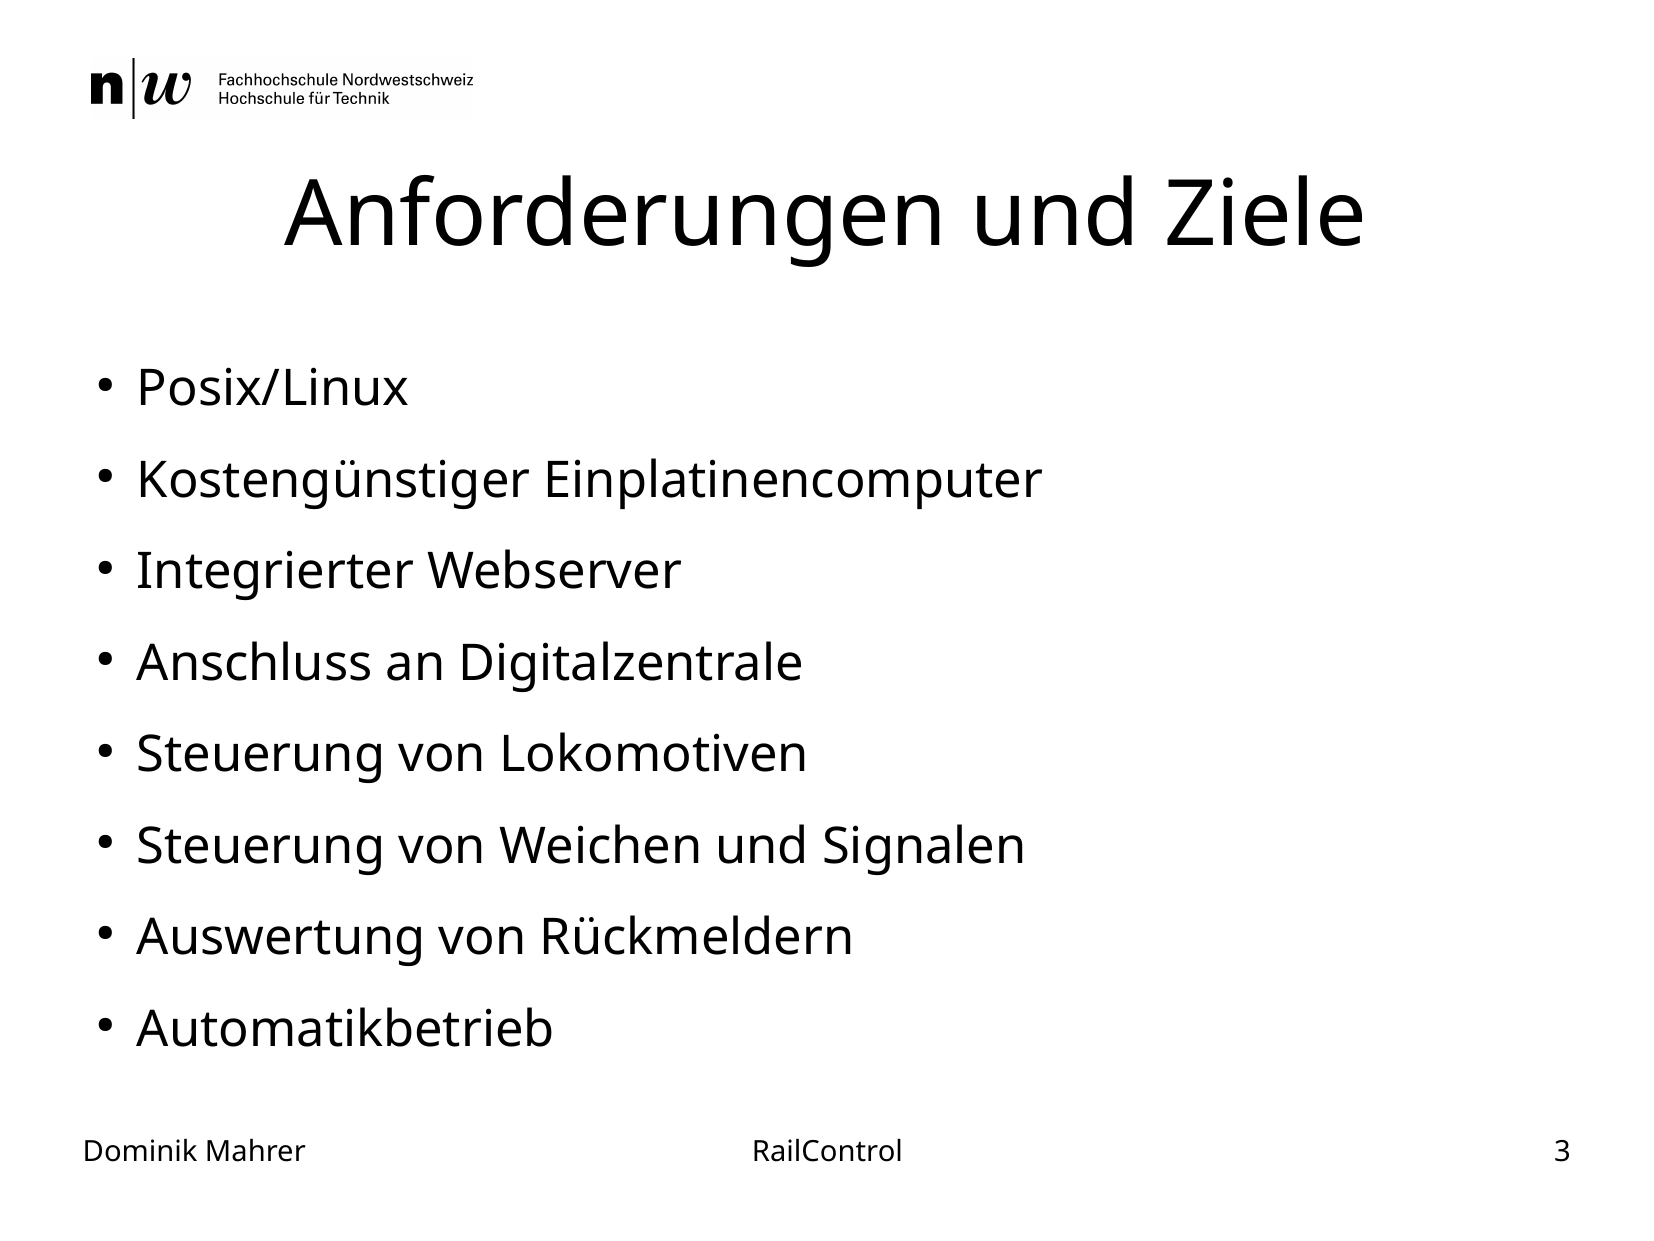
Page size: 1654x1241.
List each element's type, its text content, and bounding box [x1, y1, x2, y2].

picture [91, 58, 473, 119]
list Posix/Linux Kostengünstiger Einplatinencomputer Integrierter Webserver Anschluss an Digitalzentrale Steuerung von Lokomotiven Steuerung von Weichen und Signalen Auswertung von Rückmeldern Automatikbetrieb [82, 351, 1571, 1063]
title Anforderungen und Ziele [82, 153, 1571, 267]
